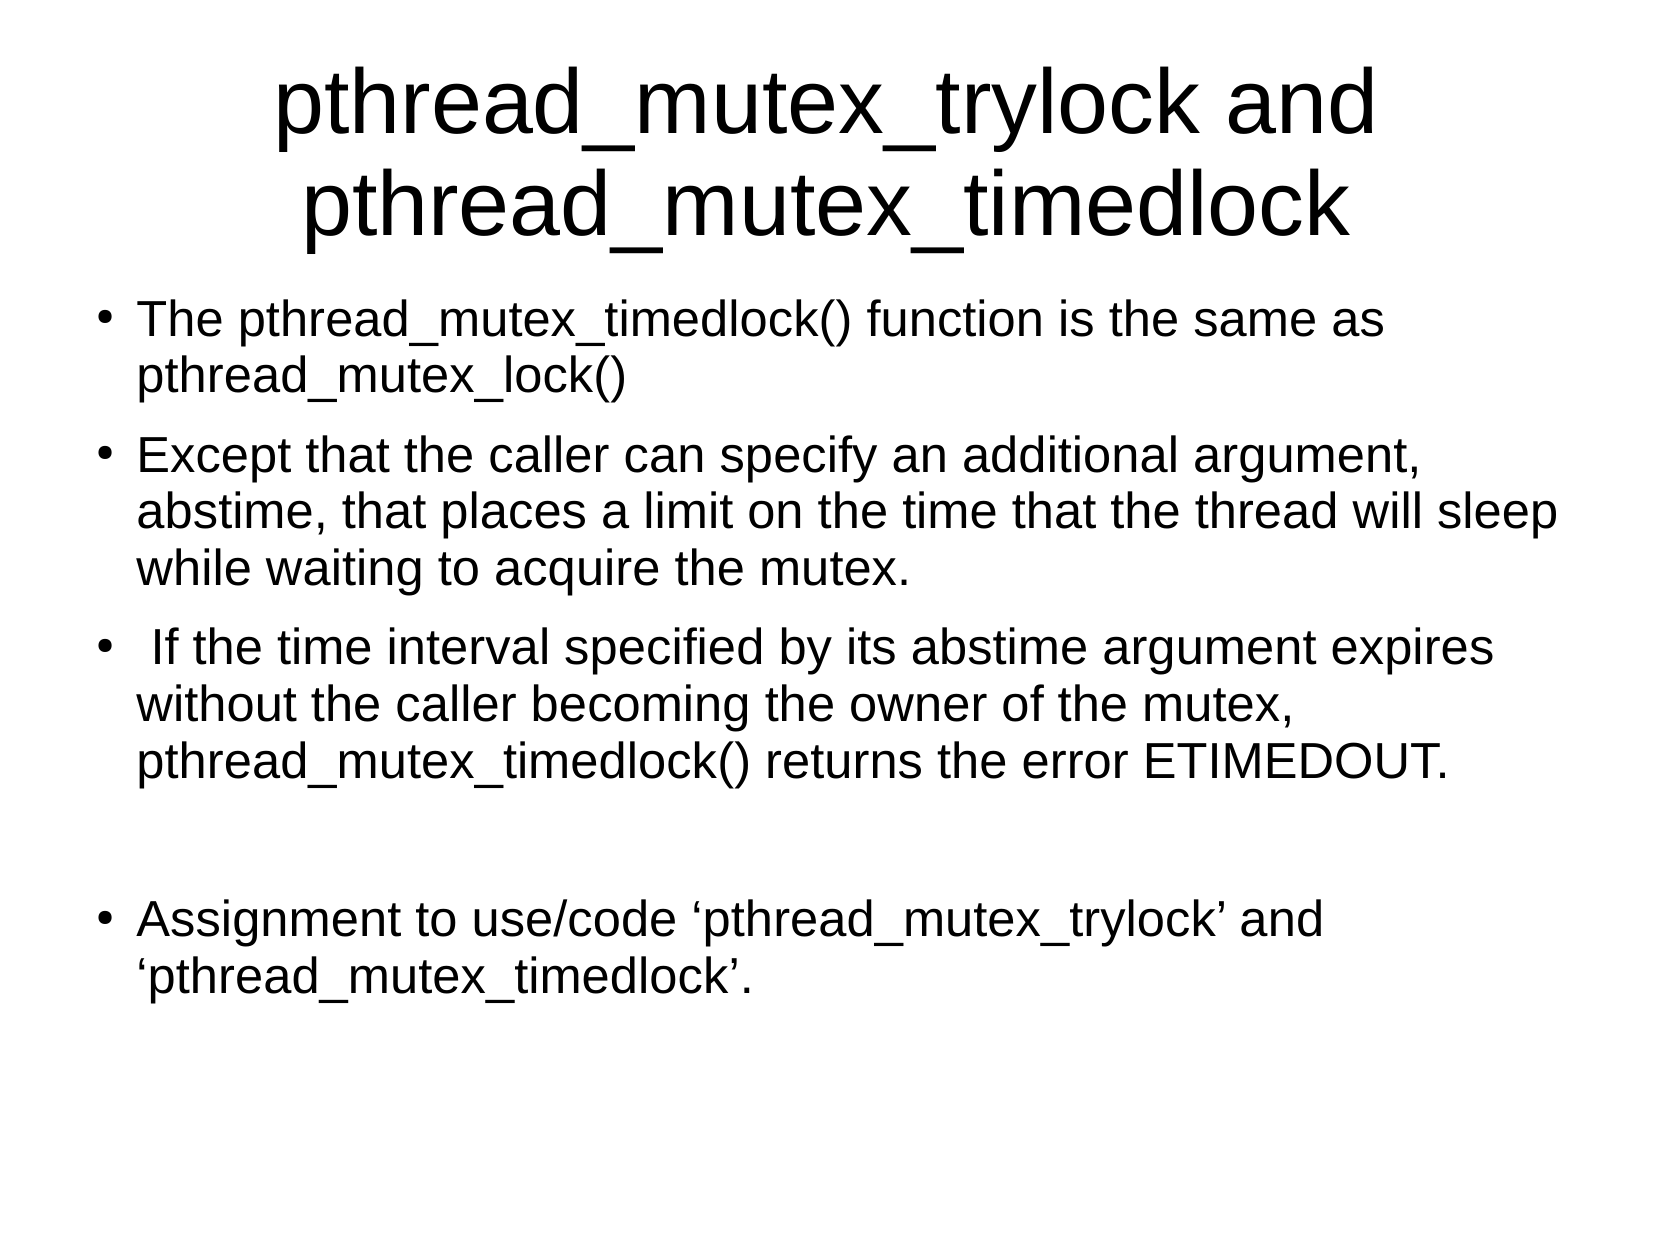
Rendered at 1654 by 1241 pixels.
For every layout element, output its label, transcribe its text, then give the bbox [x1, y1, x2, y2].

title pthread_mutex_trylock and pthread_mutex_timedlock [82, 49, 1571, 257]
list The pthread_mutex_timedlock() function is the same as pthread_mutex_lock() Except that the caller can specify an additional argument, abstime, that places a limit on the time that the thread will sleep while waiting to acquire the mutex. If the time interval specified by its abstime argument expires without the caller becoming the owner of the mutex, pthread_mutex_timedlock() returns the error ETIMEDOUT. Assignment to use/code ‘pthread_mutex_trylock’ and ‘pthread_mutex_timedlock’. [82, 290, 1571, 1010]
